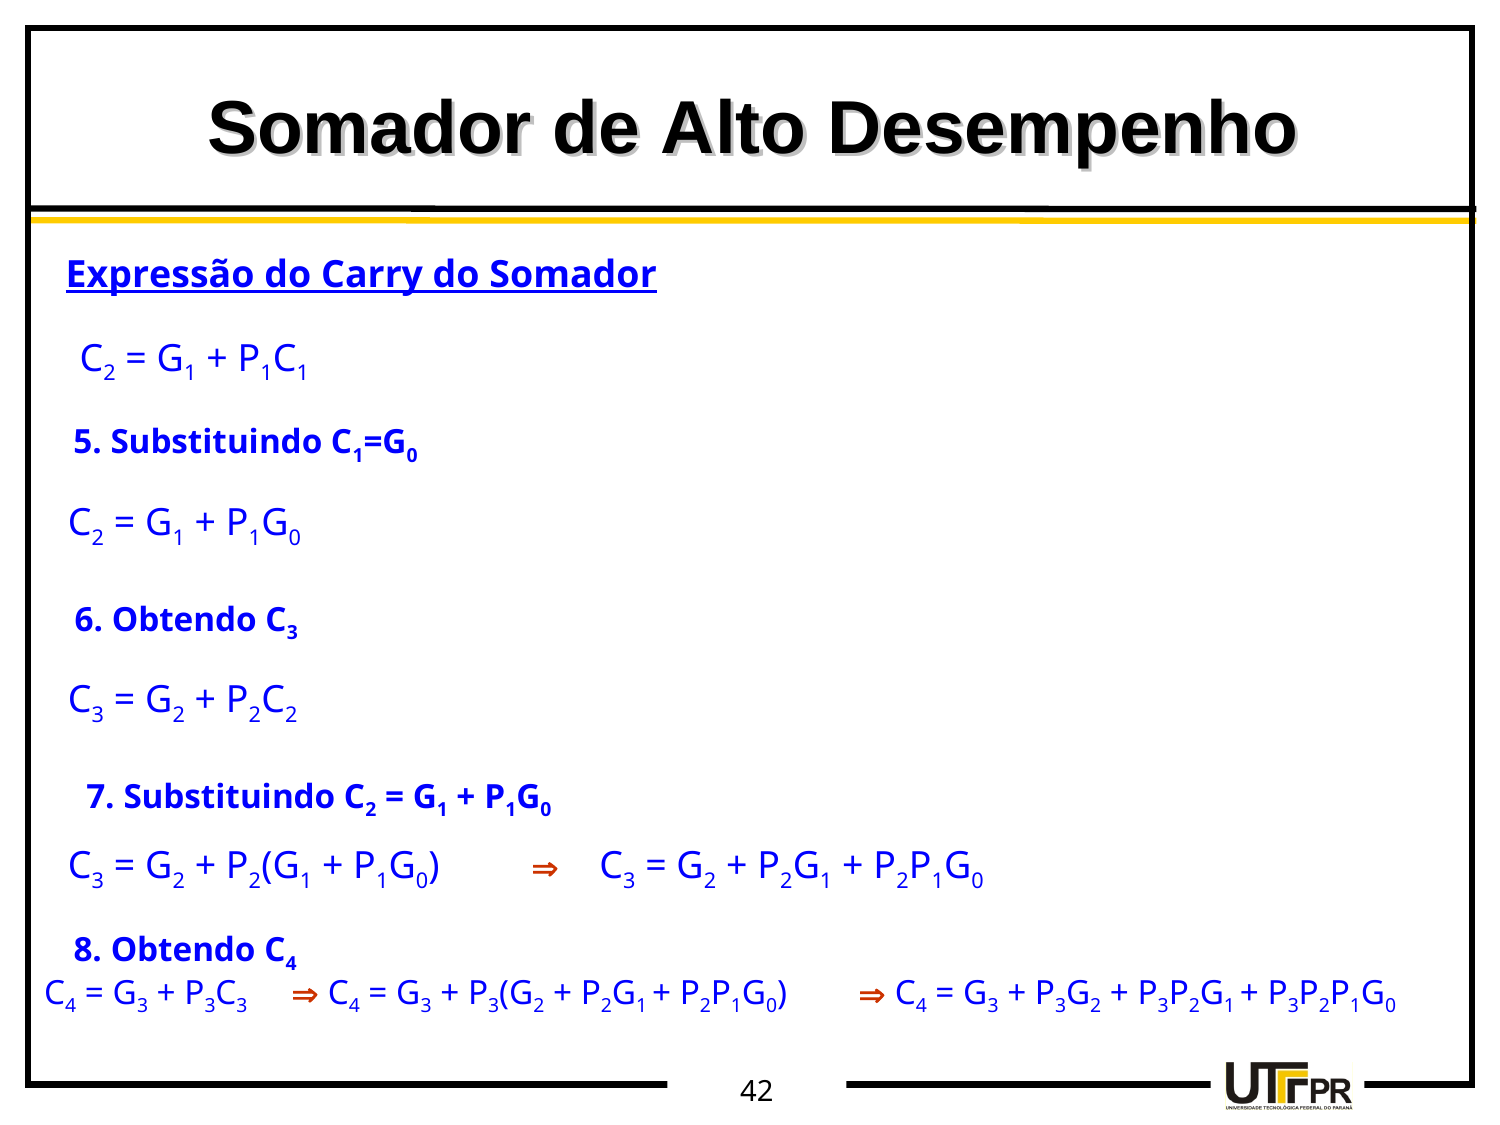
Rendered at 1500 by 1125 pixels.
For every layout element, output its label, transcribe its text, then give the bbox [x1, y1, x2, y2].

text_box C3 = G2 + P2G1 + P2P1G0 [584, 834, 1063, 900]
text_box  [517, 837, 574, 894]
picture [1225, 1062, 1353, 1110]
text_box C4 = G3 + P3G2 + P3P2G1 + P3P2P1G0 [879, 964, 1500, 1025]
text_box  [277, 964, 334, 1020]
title Somador de Alto Desempenho [29, 85, 1477, 180]
text_box  [843, 964, 901, 1020]
text_box Expressão do Carry do Somador [50, 242, 673, 303]
text_box C2 = G1 + P1G0 [53, 491, 491, 557]
text_box 5. Substituindo C1=G0 [58, 412, 514, 474]
text_box 7. Substituindo C2 = G1 + P1G0 [71, 767, 567, 829]
text_box C3 = G2 + P2(G1 + P1G0) [53, 834, 532, 900]
text_box 6. Obtendo C3 [59, 590, 313, 651]
text_box C4 = G3 + P3(G2 + P2G1 + P2P1G0) [312, 963, 975, 1024]
text_box C3 = G2 + P2C2 [53, 668, 491, 734]
text_box C4 = G3 + P3C3 [29, 963, 312, 1024]
text_box 8. Obtendo C4 [58, 920, 312, 982]
text_box C2 = G1 + P1C1 [64, 326, 502, 392]
